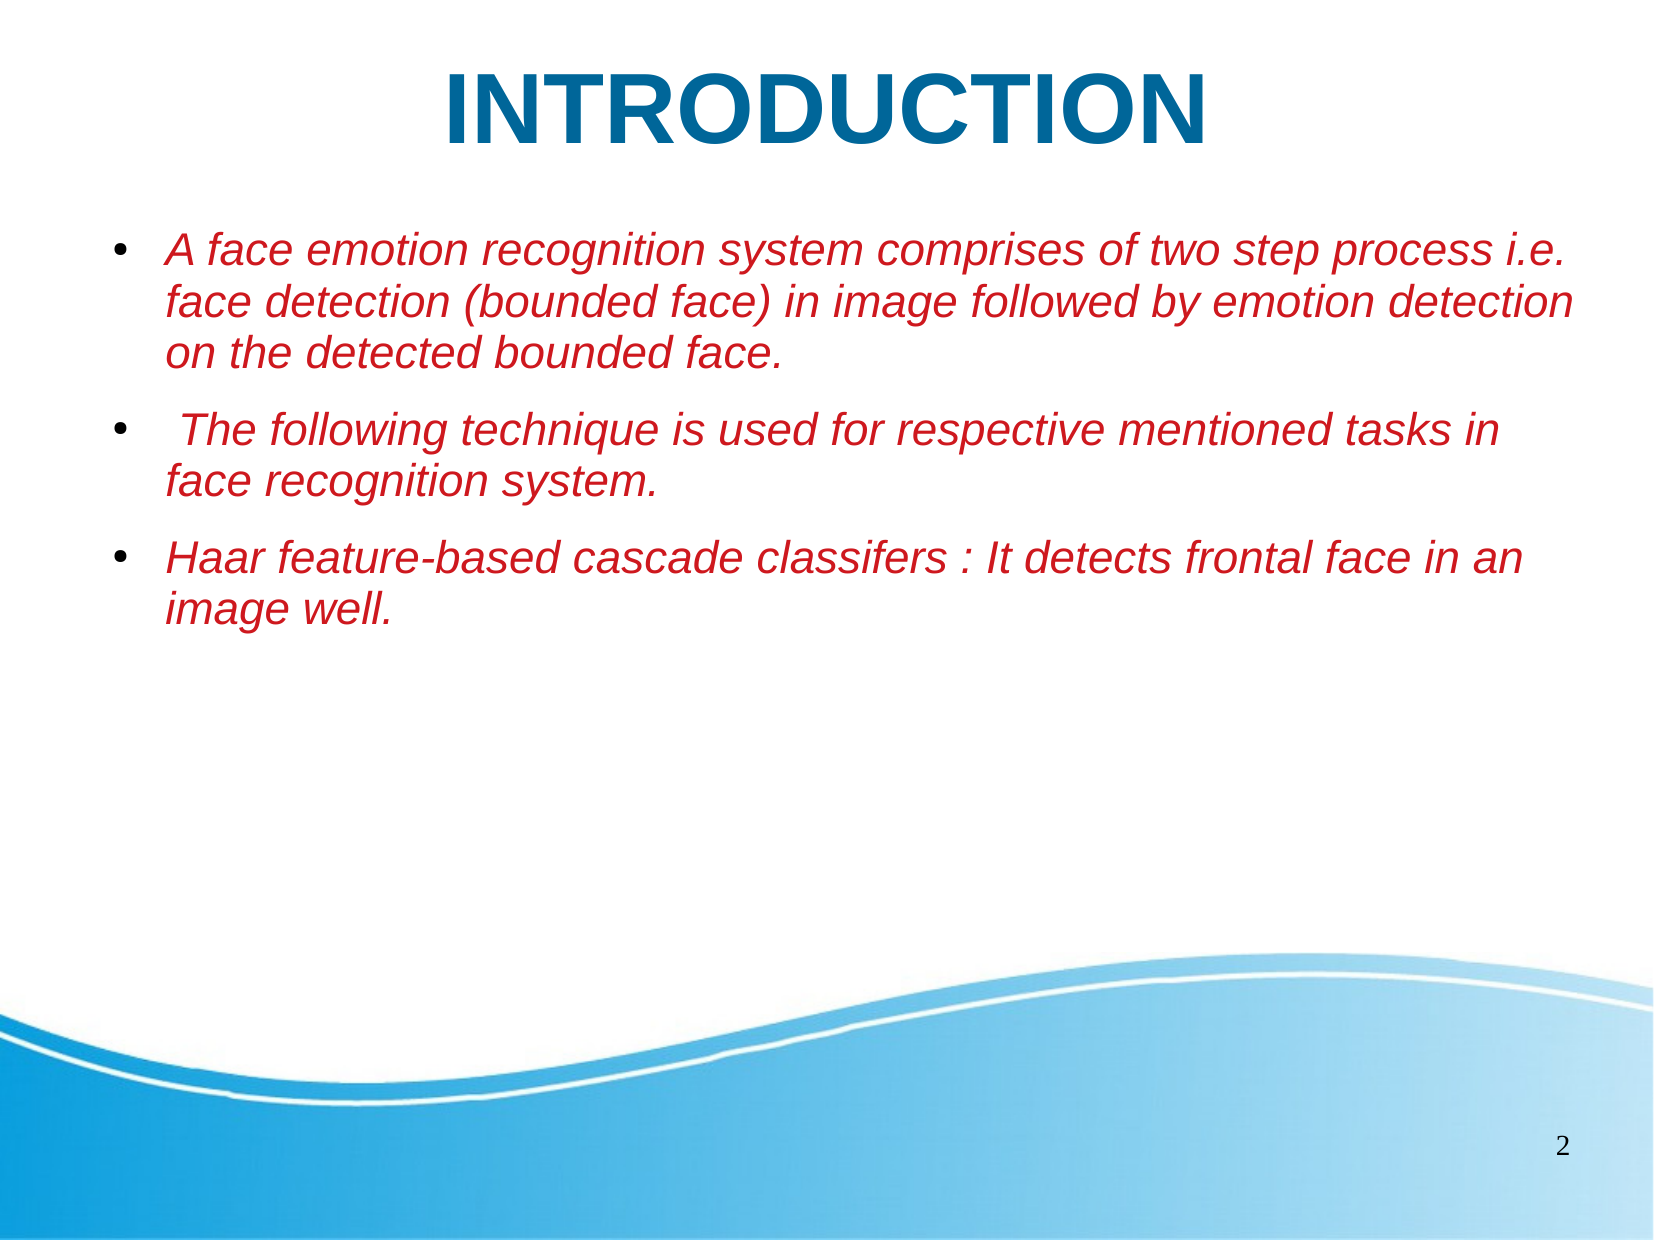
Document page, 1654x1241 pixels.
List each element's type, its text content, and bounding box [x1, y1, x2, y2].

picture [0, 952, 1654, 1240]
title INTRODUCTION [82, 5, 1571, 213]
list A face emotion recognition system comprises of two step process i.e. face detection (bounded face) in image followed by emotion detection on the detected bounded face. The following technique is used for respective mentioned tasks in face recognition system. Haar feature-based cascade classifers : It detects frontal face in an image well. [94, 224, 1583, 886]
